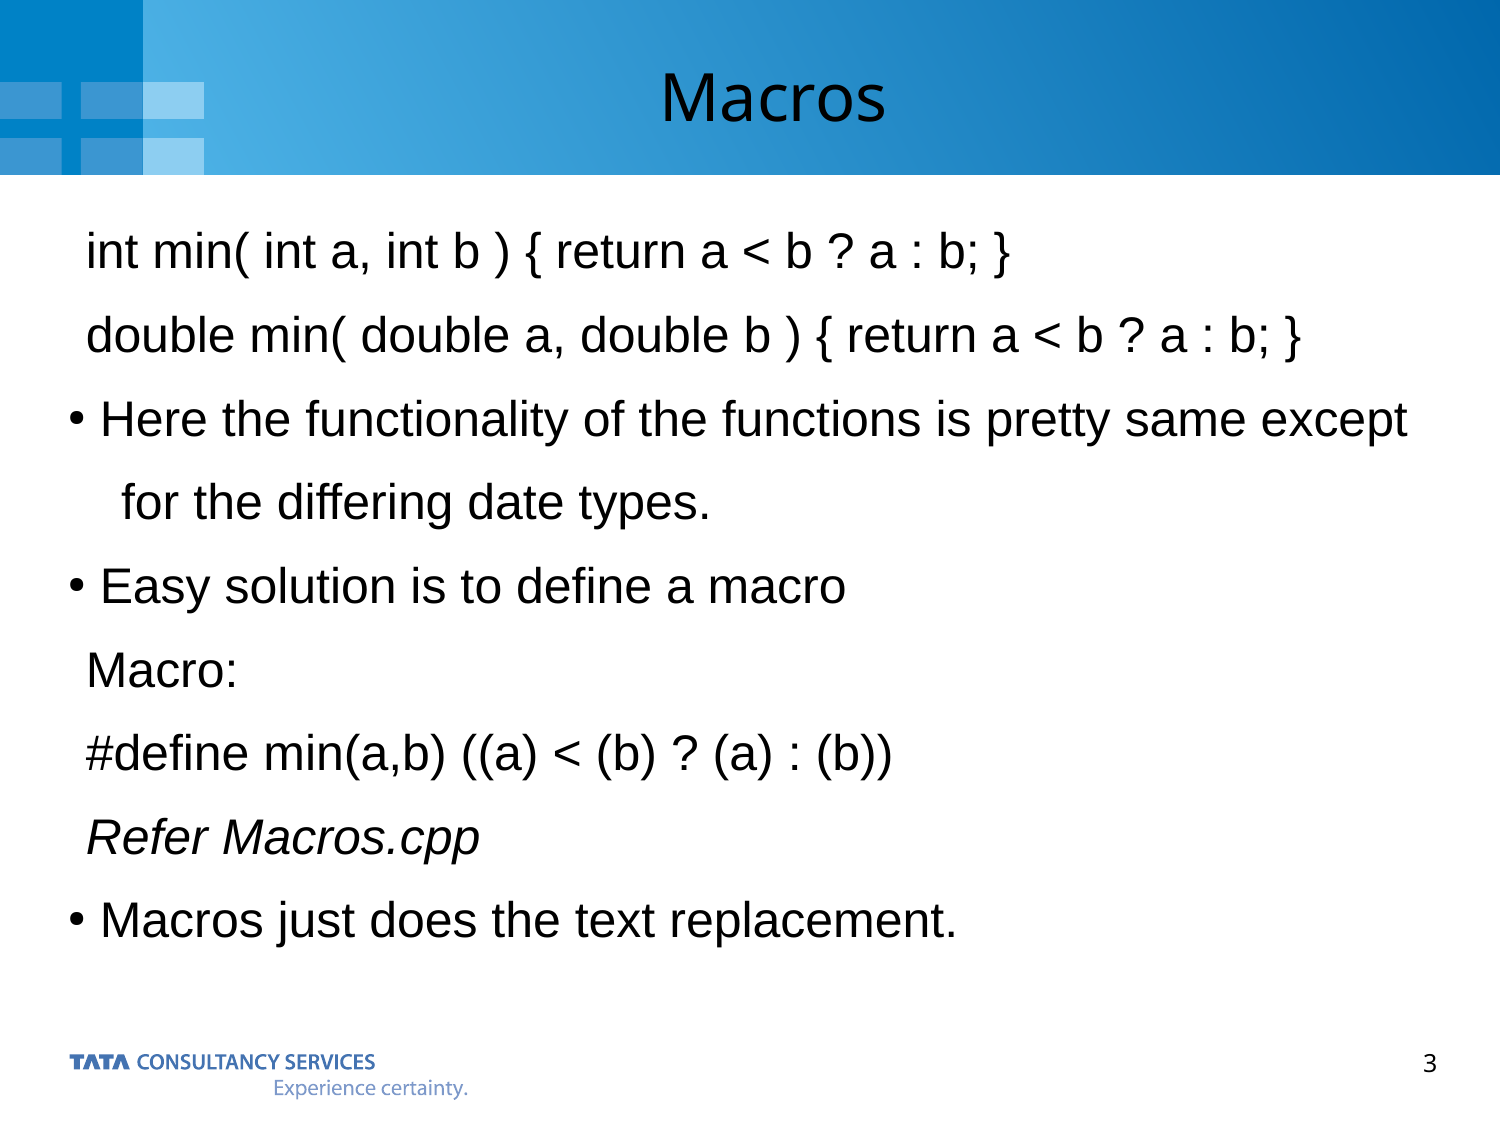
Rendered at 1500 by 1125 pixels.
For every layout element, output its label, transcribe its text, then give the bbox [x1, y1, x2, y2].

text_box int min( int a, int b ) { return a < b ? a : b; } double min( double a, double b ) { return a < b ? a : b; } Here the functionality of the functions is pretty same except for the differing date types. Easy solution is to define a macro Macro: #define min(a,b) ((a) < (b) ? (a) : (b)) Refer Macros.cpp Macros just does the text replacement. [35, 188, 1465, 1040]
text_box Macros [200, 1, 1347, 188]
